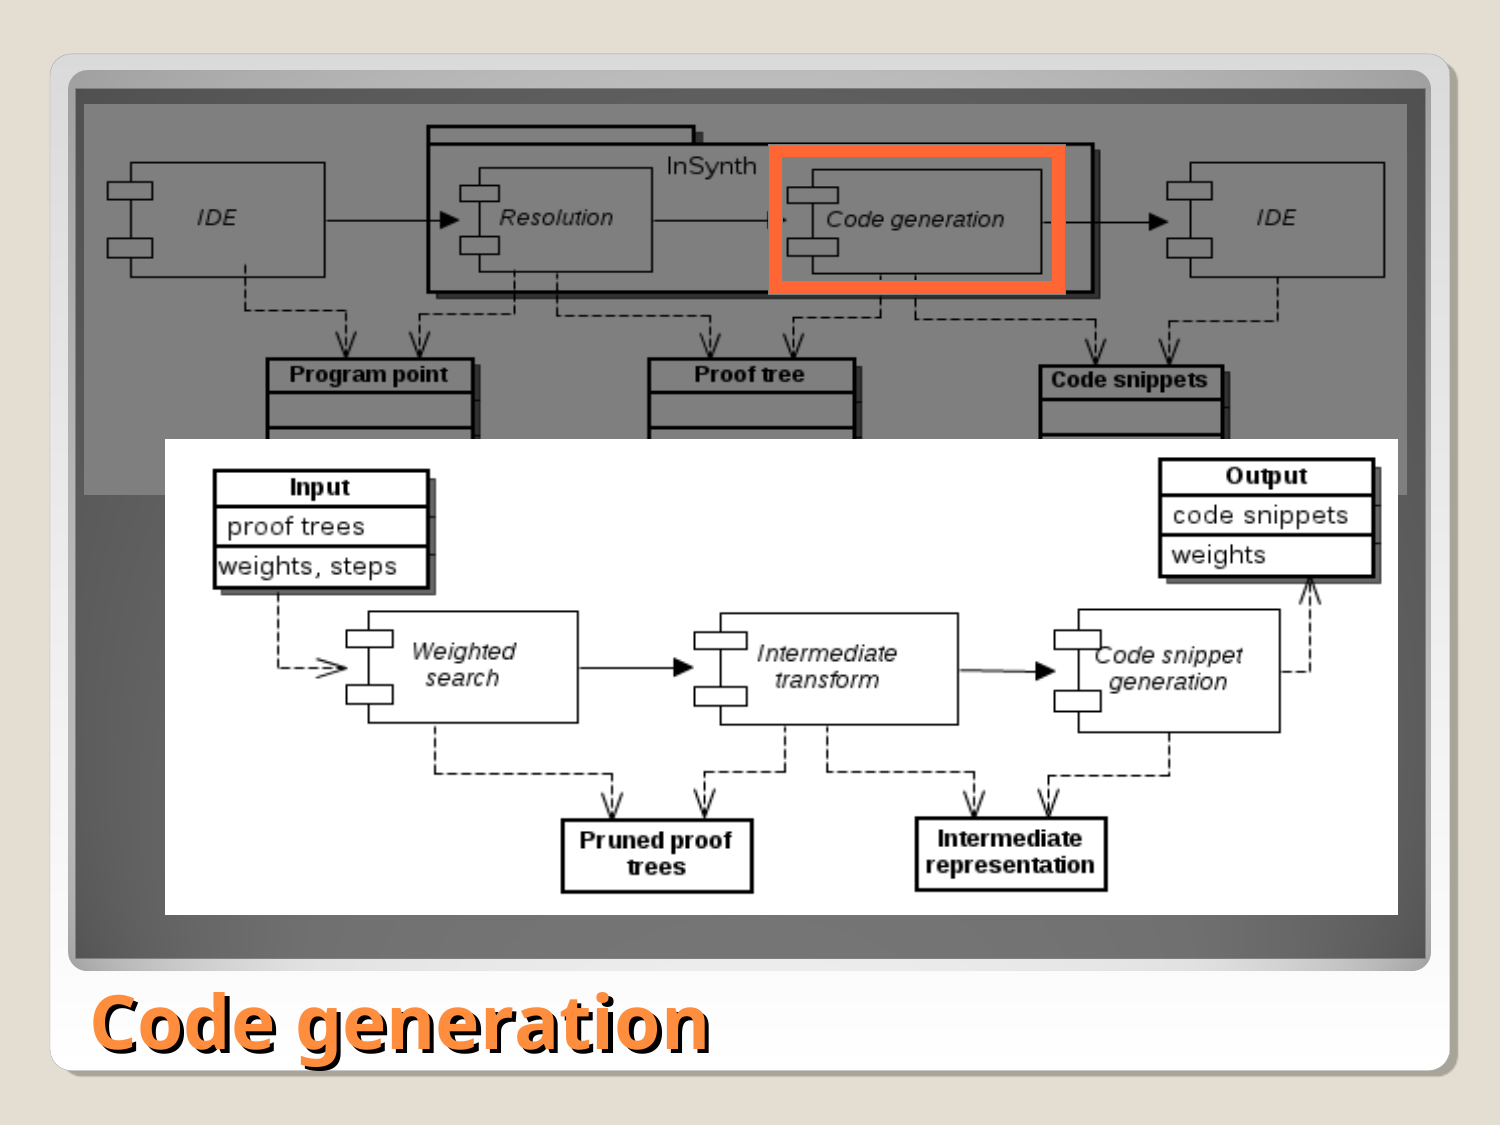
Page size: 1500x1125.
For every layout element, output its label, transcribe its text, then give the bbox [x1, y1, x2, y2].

text_box Code generation [75, 959, 1418, 1073]
picture [165, 439, 1398, 916]
text_box [75, 88, 1426, 959]
picture [67, 69, 1432, 972]
